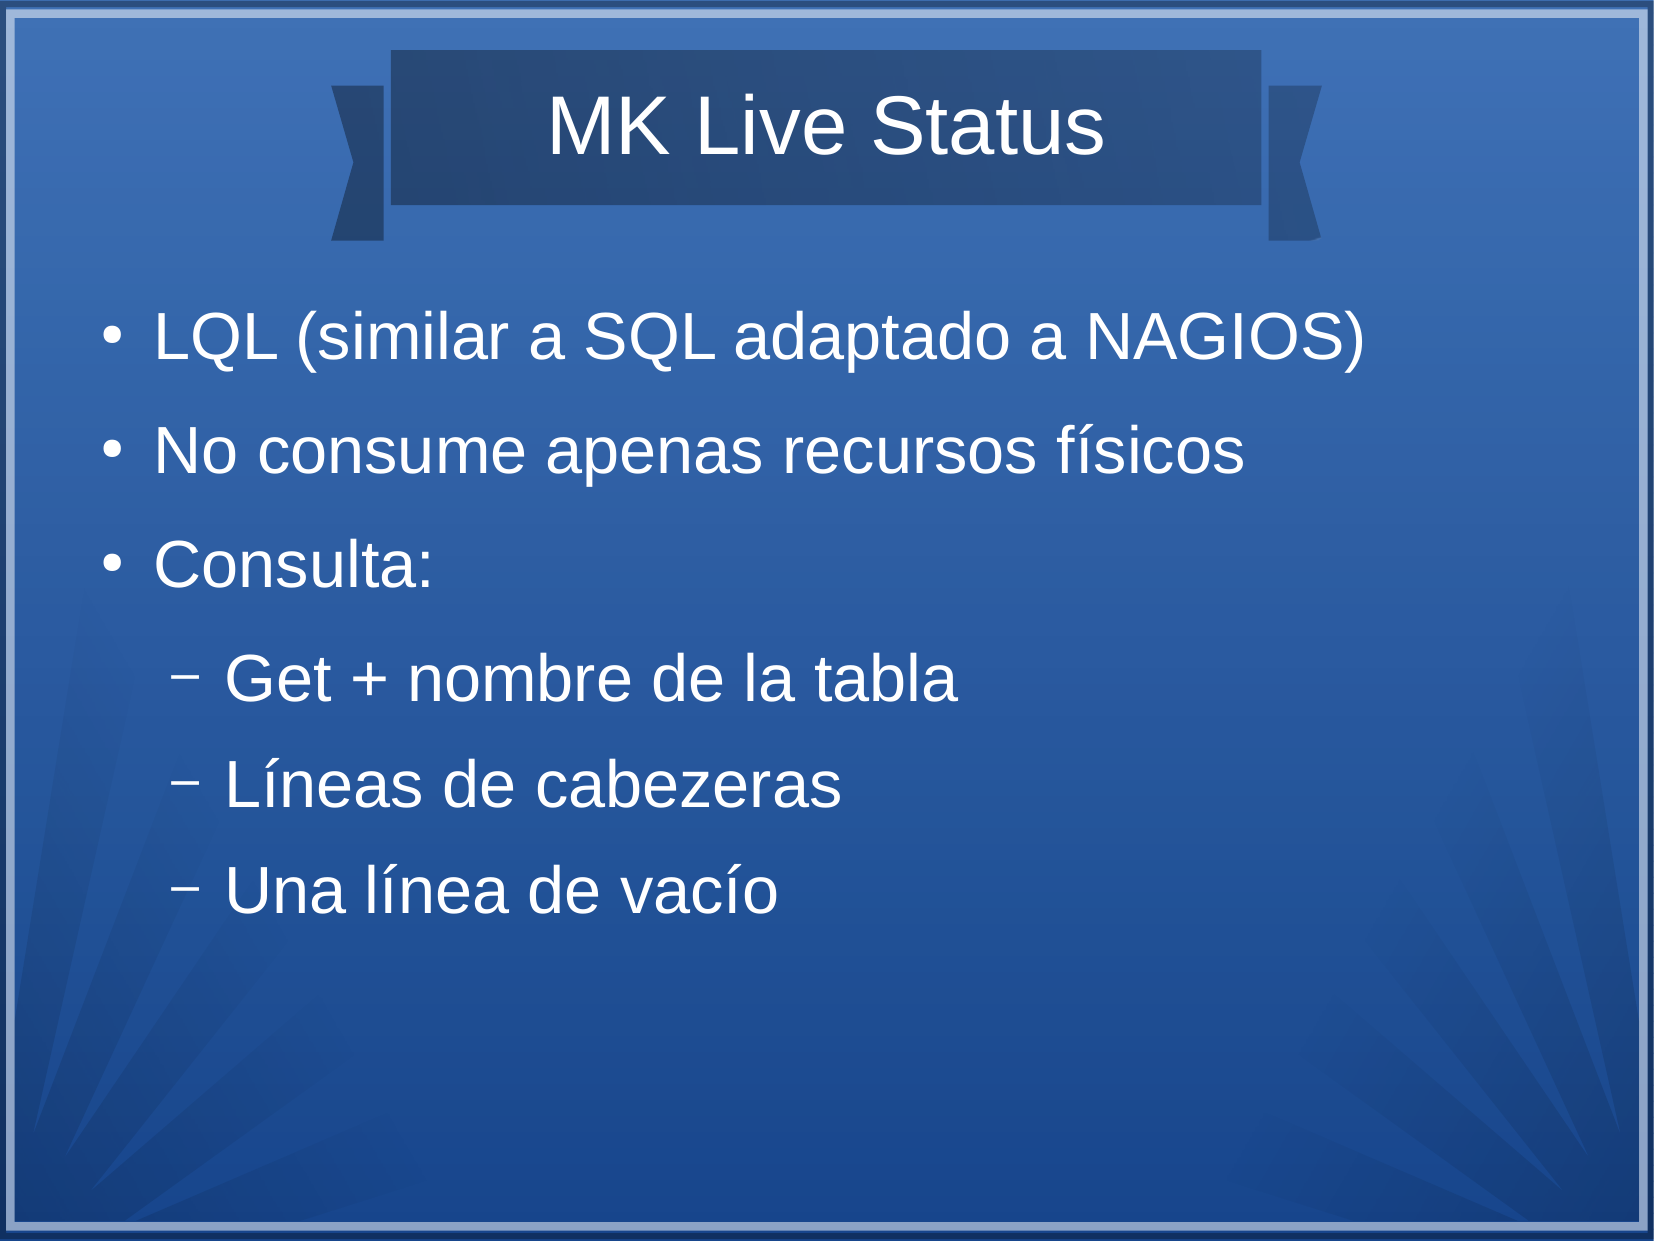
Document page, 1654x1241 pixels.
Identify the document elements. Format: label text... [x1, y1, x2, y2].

title MK Live Status [389, 47, 1264, 205]
list LQL (similar a SQL adaptado a NAGIOS) No consume apenas recursos físicos Consulta: Get + nombre de la tabla Líneas de cabezeras Una línea de vacío [82, 299, 1571, 1241]
